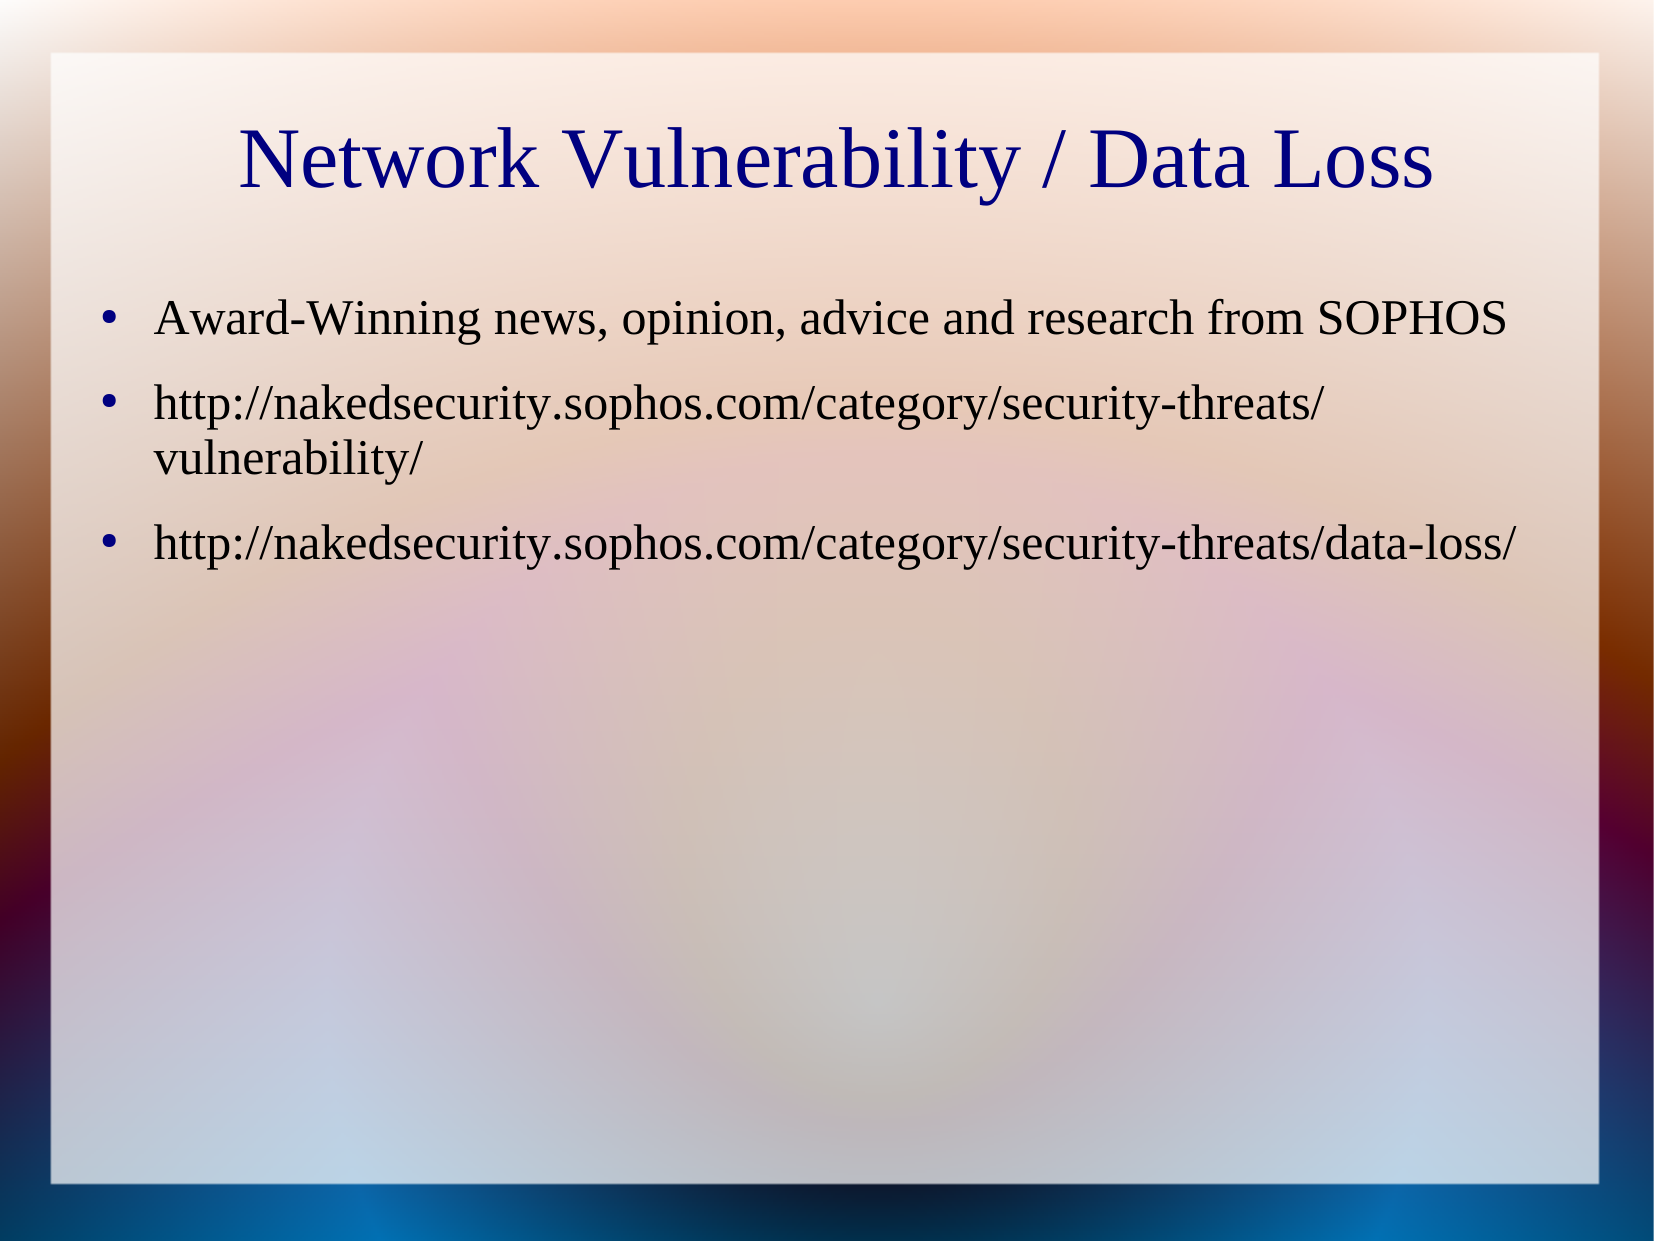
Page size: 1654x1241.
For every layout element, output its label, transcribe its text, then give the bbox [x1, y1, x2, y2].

list Award-Winning news, opinion, advice and research from SOPHOS http://nakedsecurity.sophos.com/category/security-threats/vulnerability/ http://nakedsecurity.sophos.com/category/security-threats/data-loss/ [82, 290, 1571, 1072]
title Network Vulnerability / Data Loss [82, 55, 1571, 263]
picture [0, 0, 1654, 1241]
